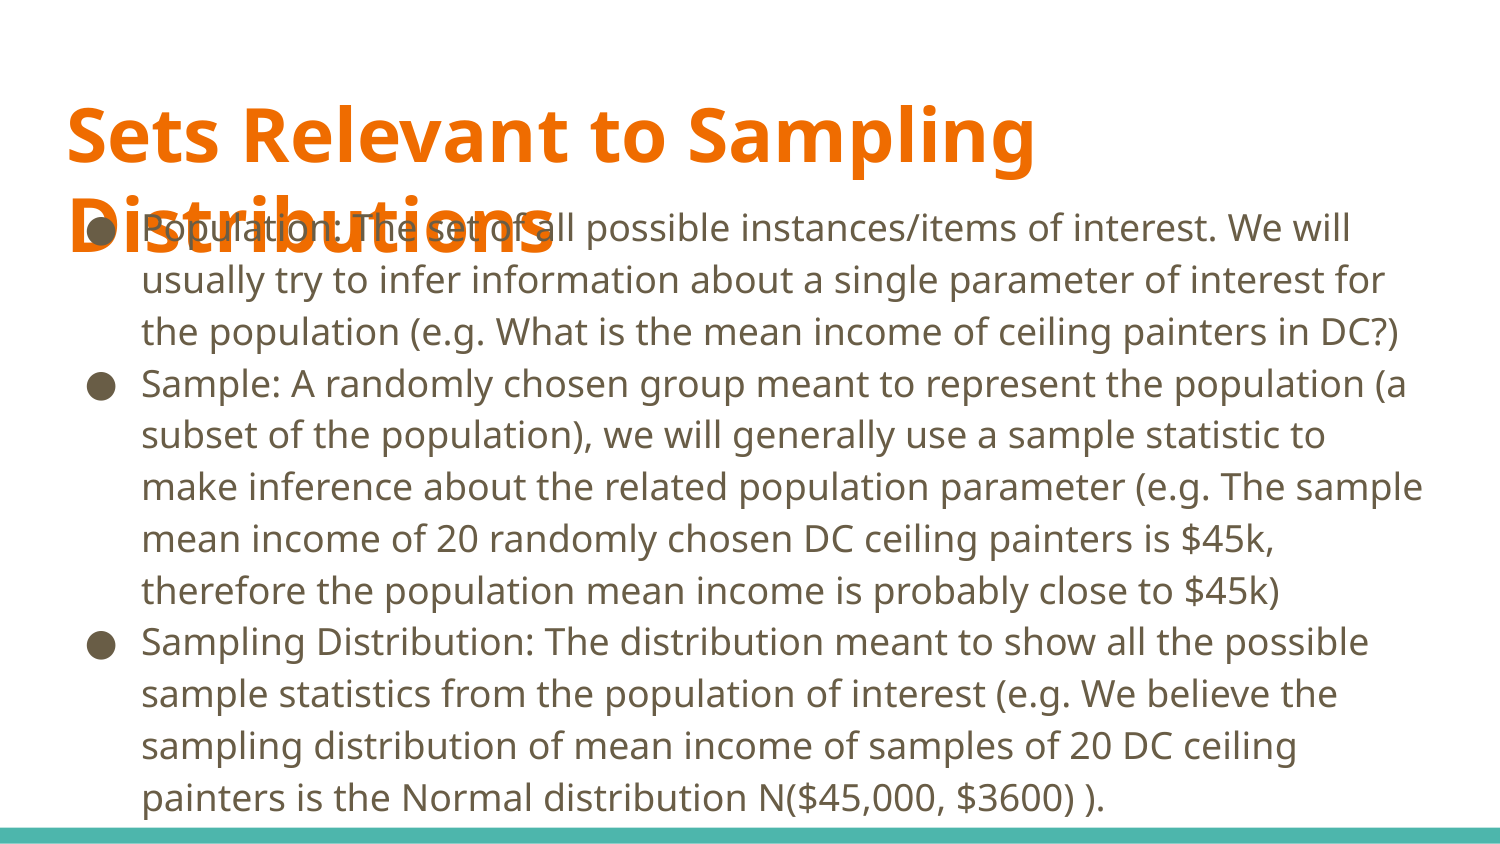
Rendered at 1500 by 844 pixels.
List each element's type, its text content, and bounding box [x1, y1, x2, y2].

title Sets Relevant to Sampling Distributions [51, 72, 1449, 182]
list Population: The set of all possible instances/items of interest. We will usually try to infer information about a single parameter of interest for the population (e.g. What is the mean income of ceiling painters in DC?) Sample: A randomly chosen group meant to represent the population (a subset of the population), we will generally use a sample statistic to make inference about the related population parameter (e.g. The sample mean income of 20 randomly chosen DC ceiling painters is $45k, therefore the population mean income is probably close to $45k) Sampling Distribution: The distribution meant to show all the possible sample statistics from the population of interest (e.g. We believe the sampling distribution of mean income of samples of 20 DC ceiling painters is the Normal distribution N($45,000, $3600) ). [51, 182, 1449, 816]
